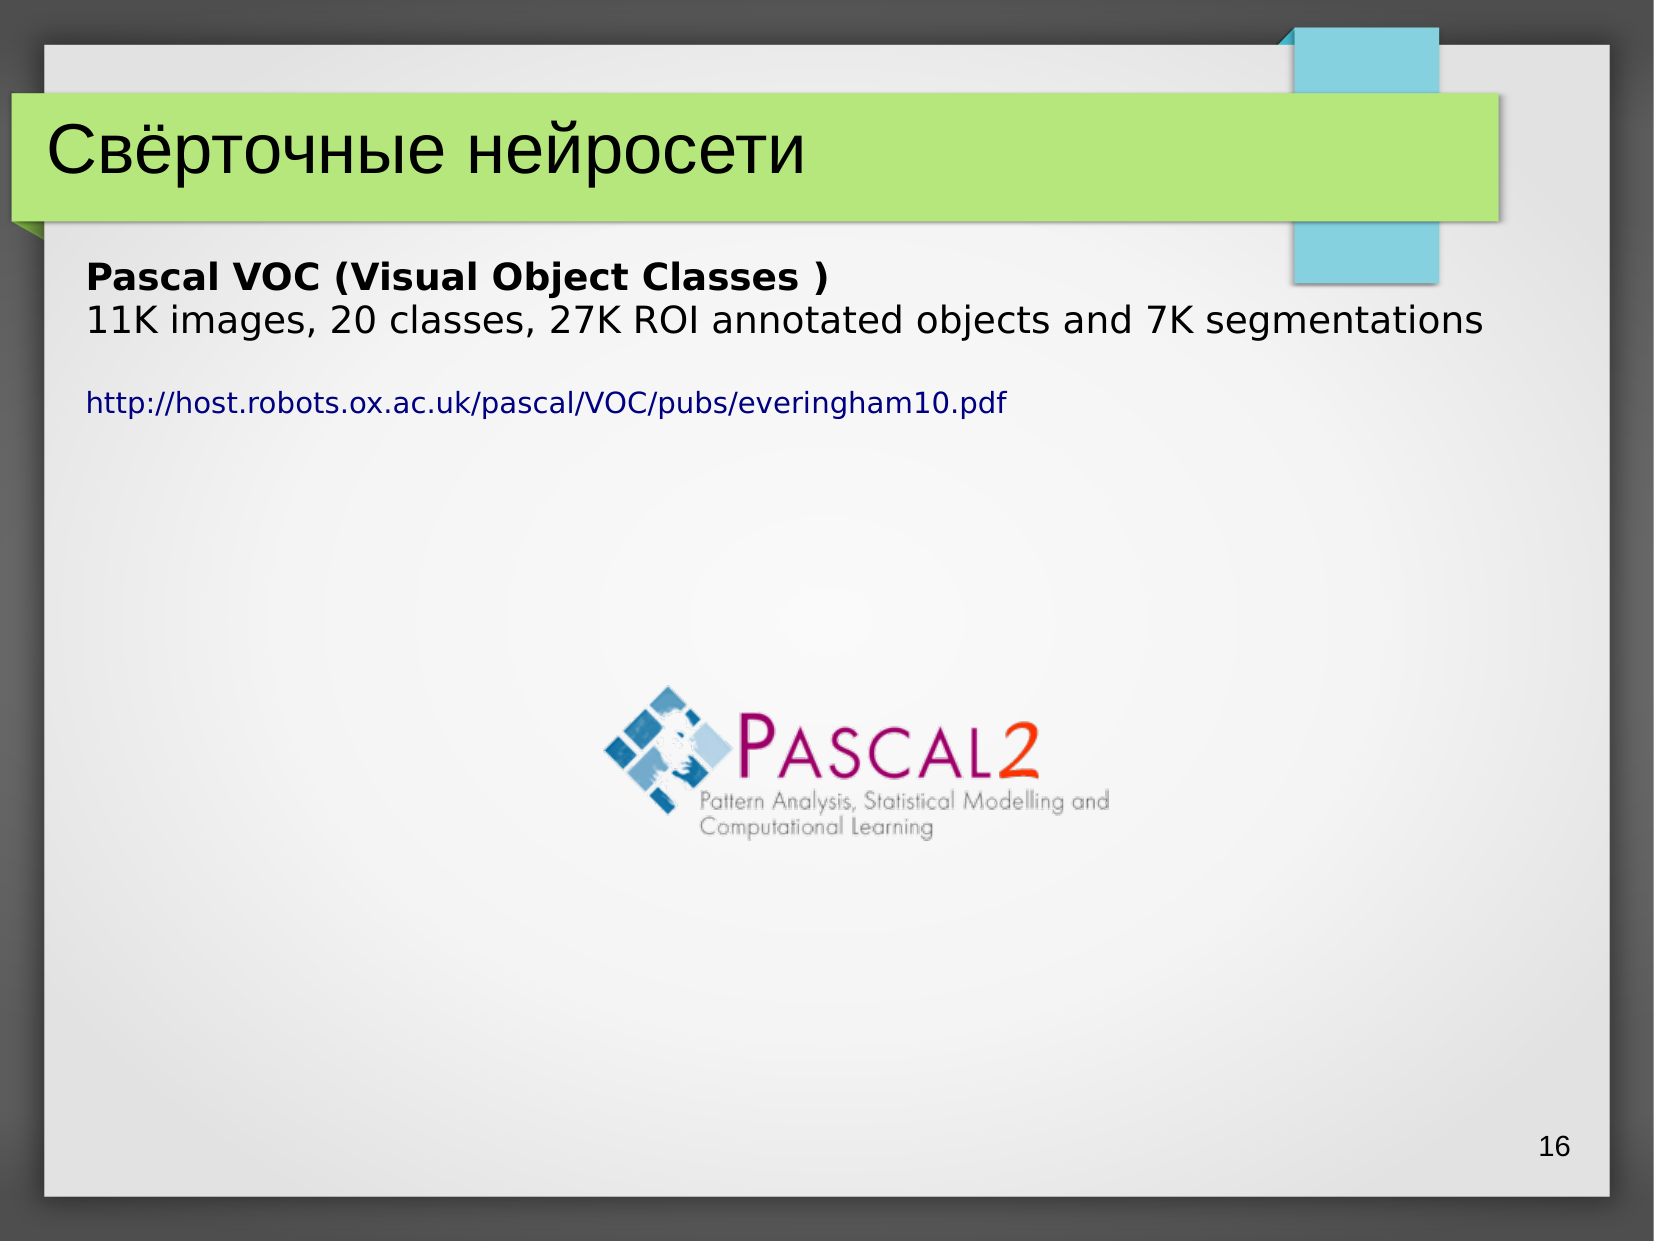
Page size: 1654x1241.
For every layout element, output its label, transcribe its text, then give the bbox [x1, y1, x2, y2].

text_box Pascal VOC (Visual Object Classes ) 11K images, 20 classes, 27K ROI annotated objects and 7K segmentations http://host.robots.ox.ac.uk/pascal/VOC/pubs/everingham10.pdf [70, 248, 1595, 473]
picture [0, 0, 1654, 1241]
title Свёрточные нейросети [46, 109, 1499, 190]
